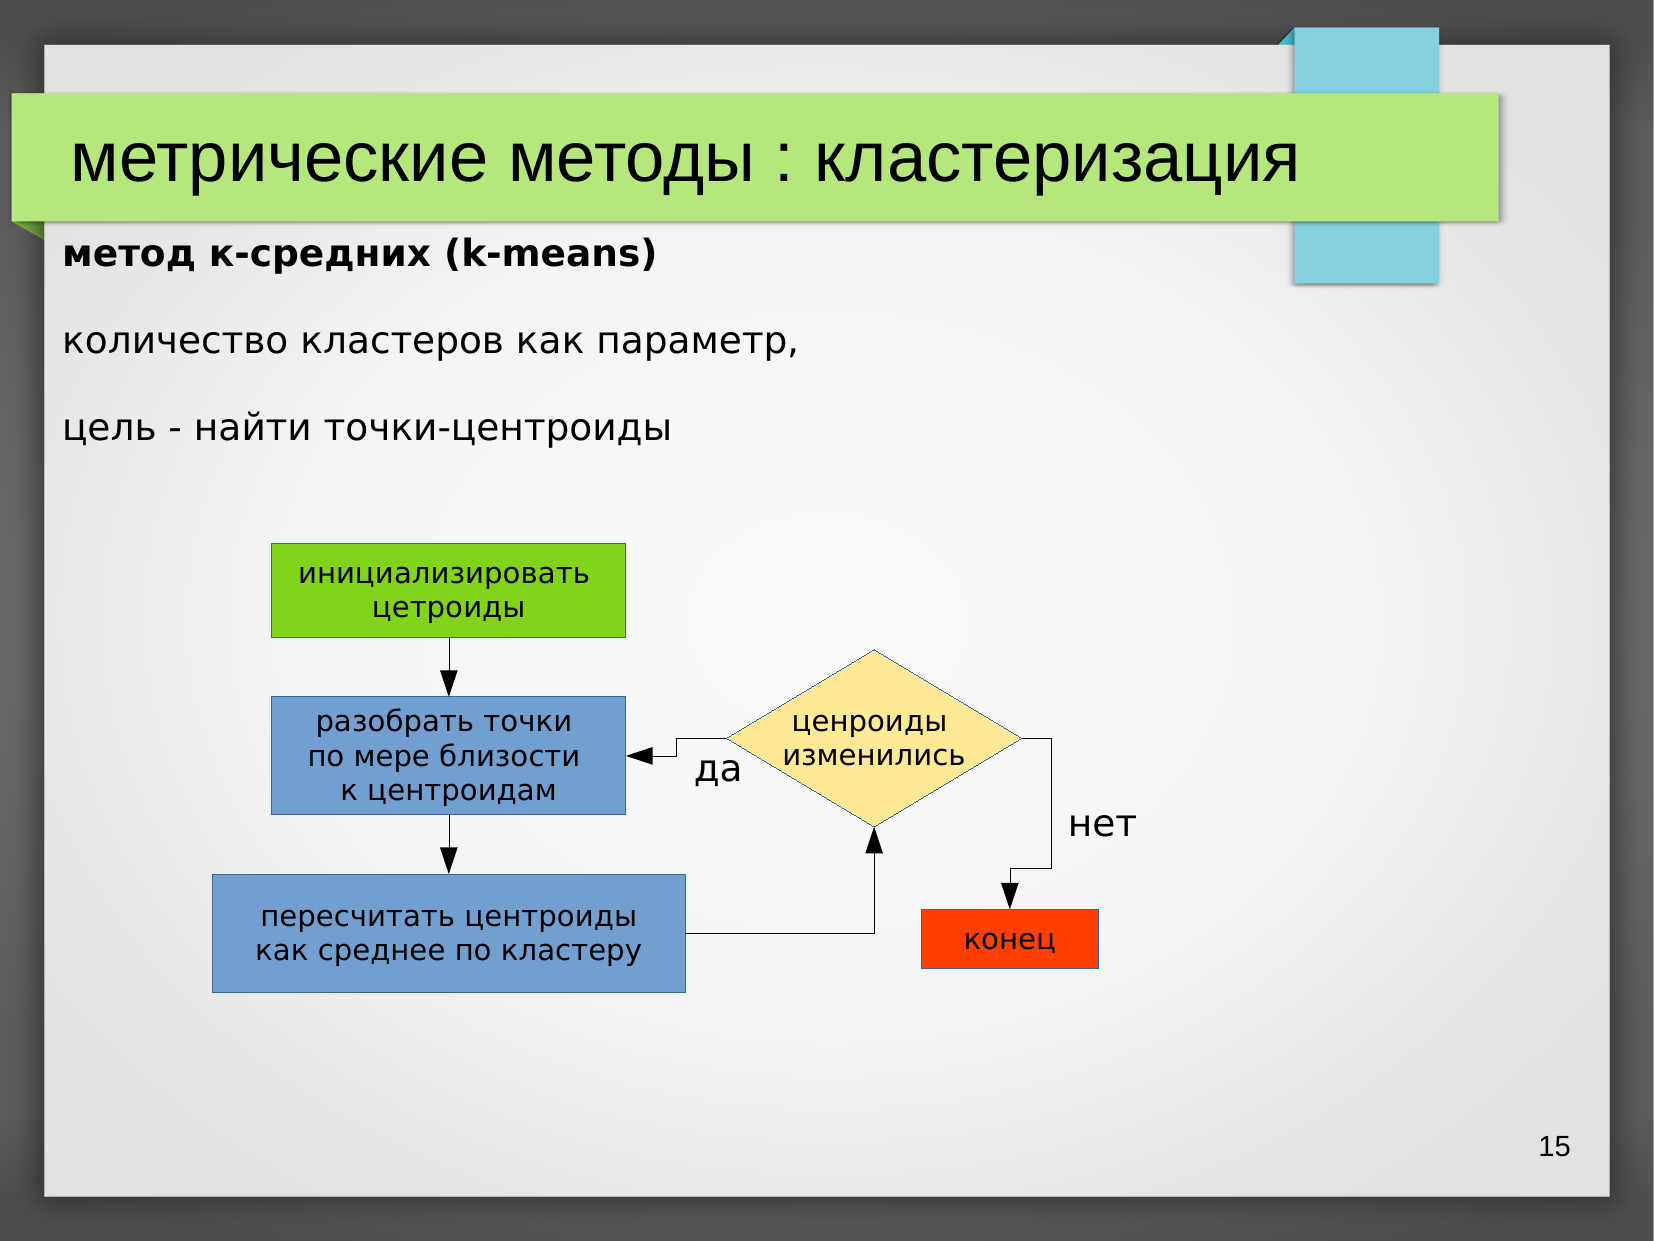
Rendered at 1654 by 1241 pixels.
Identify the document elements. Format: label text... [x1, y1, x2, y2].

text_box метод к-средних (k-means) количество кластеров как параметр, цель - найти точки-центроиды [47, 224, 827, 467]
text_box конец [921, 909, 1099, 969]
picture [0, 0, 1654, 1241]
text_box пересчитать центроиды как среднее по кластеру [212, 874, 686, 993]
title метрические методы : кластеризация [70, 117, 1382, 197]
text_box разобрать точки по мере близости к центроидам [271, 696, 626, 815]
text_box инициализировать цетроиды [271, 543, 626, 638]
text_box ценроиды изменились [726, 649, 1022, 827]
